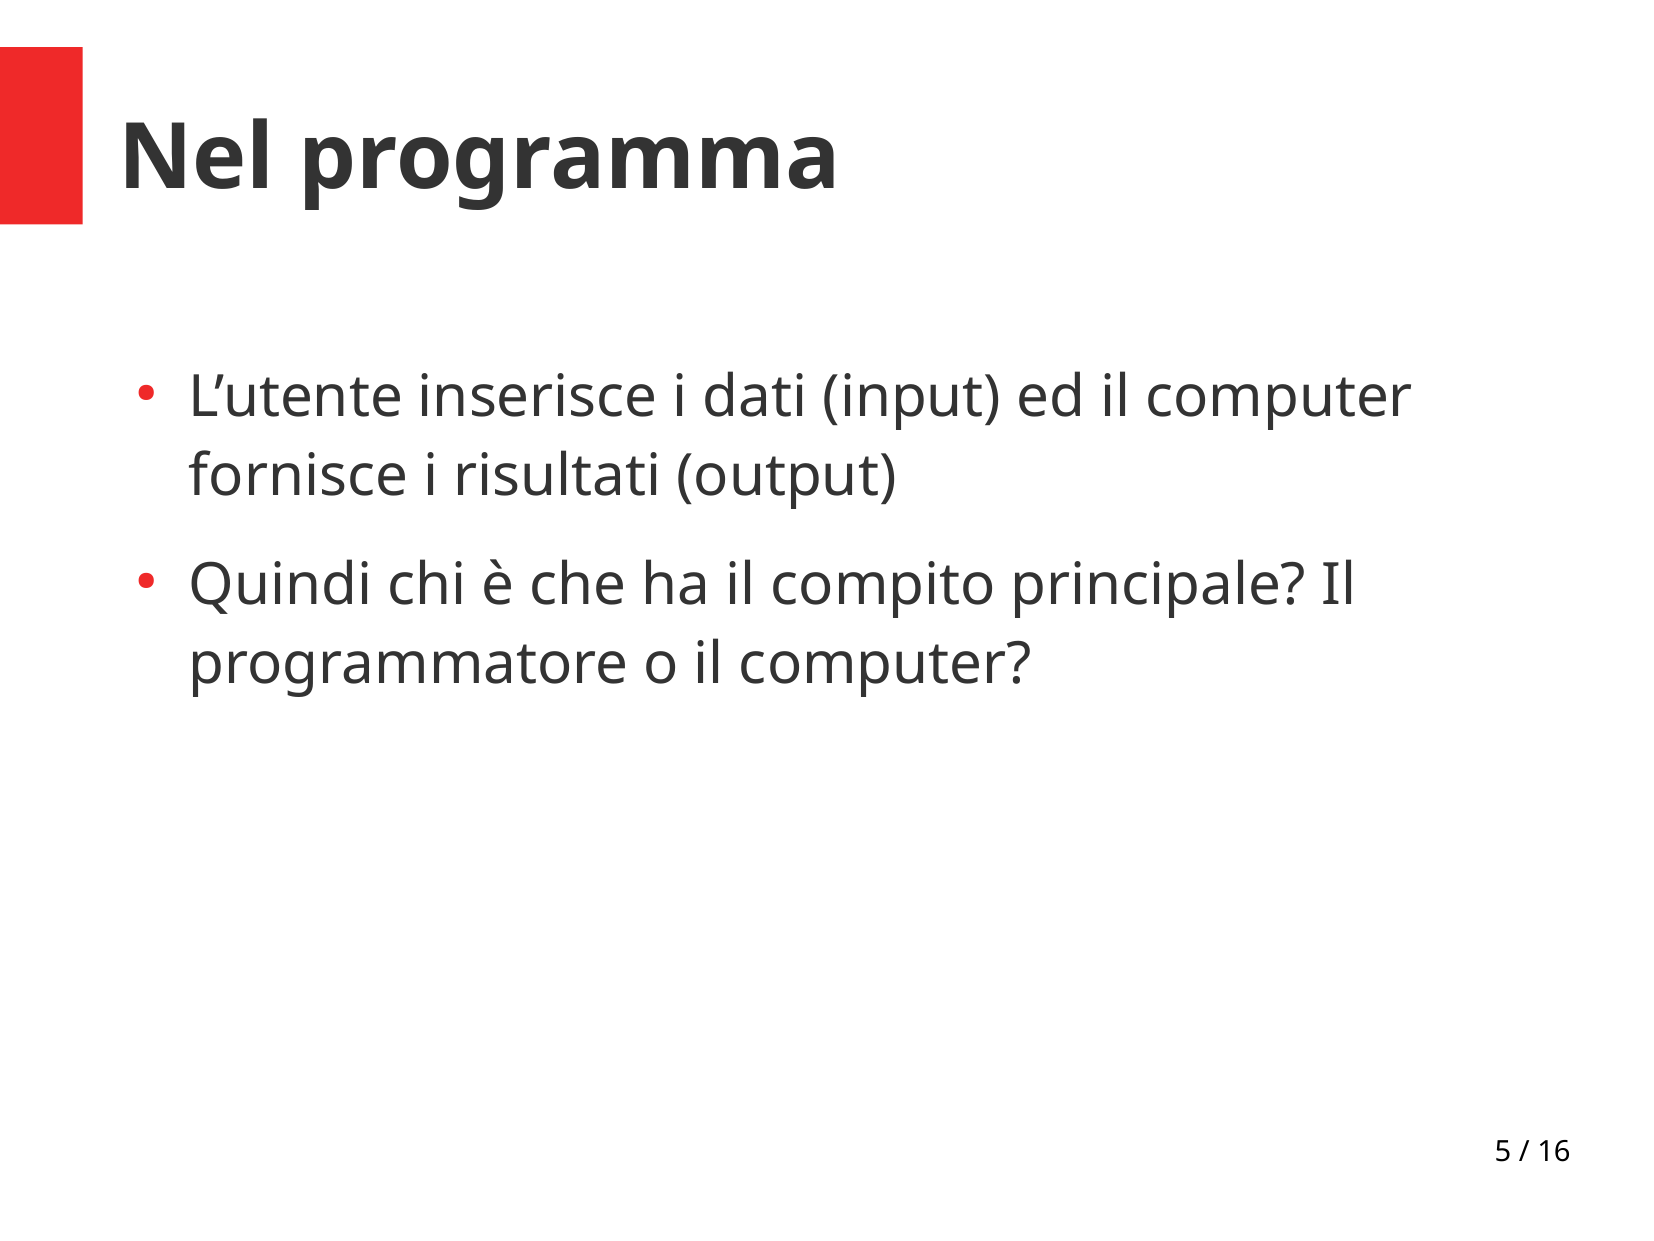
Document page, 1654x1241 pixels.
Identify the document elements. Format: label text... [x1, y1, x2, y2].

title Nel programma [118, 49, 1571, 257]
list L’utente inserisce i dati (input) ed il computer fornisce i risultati (output) Quindi chi è che ha il compito principale? Il programmatore o il computer? [118, 354, 1536, 1074]
